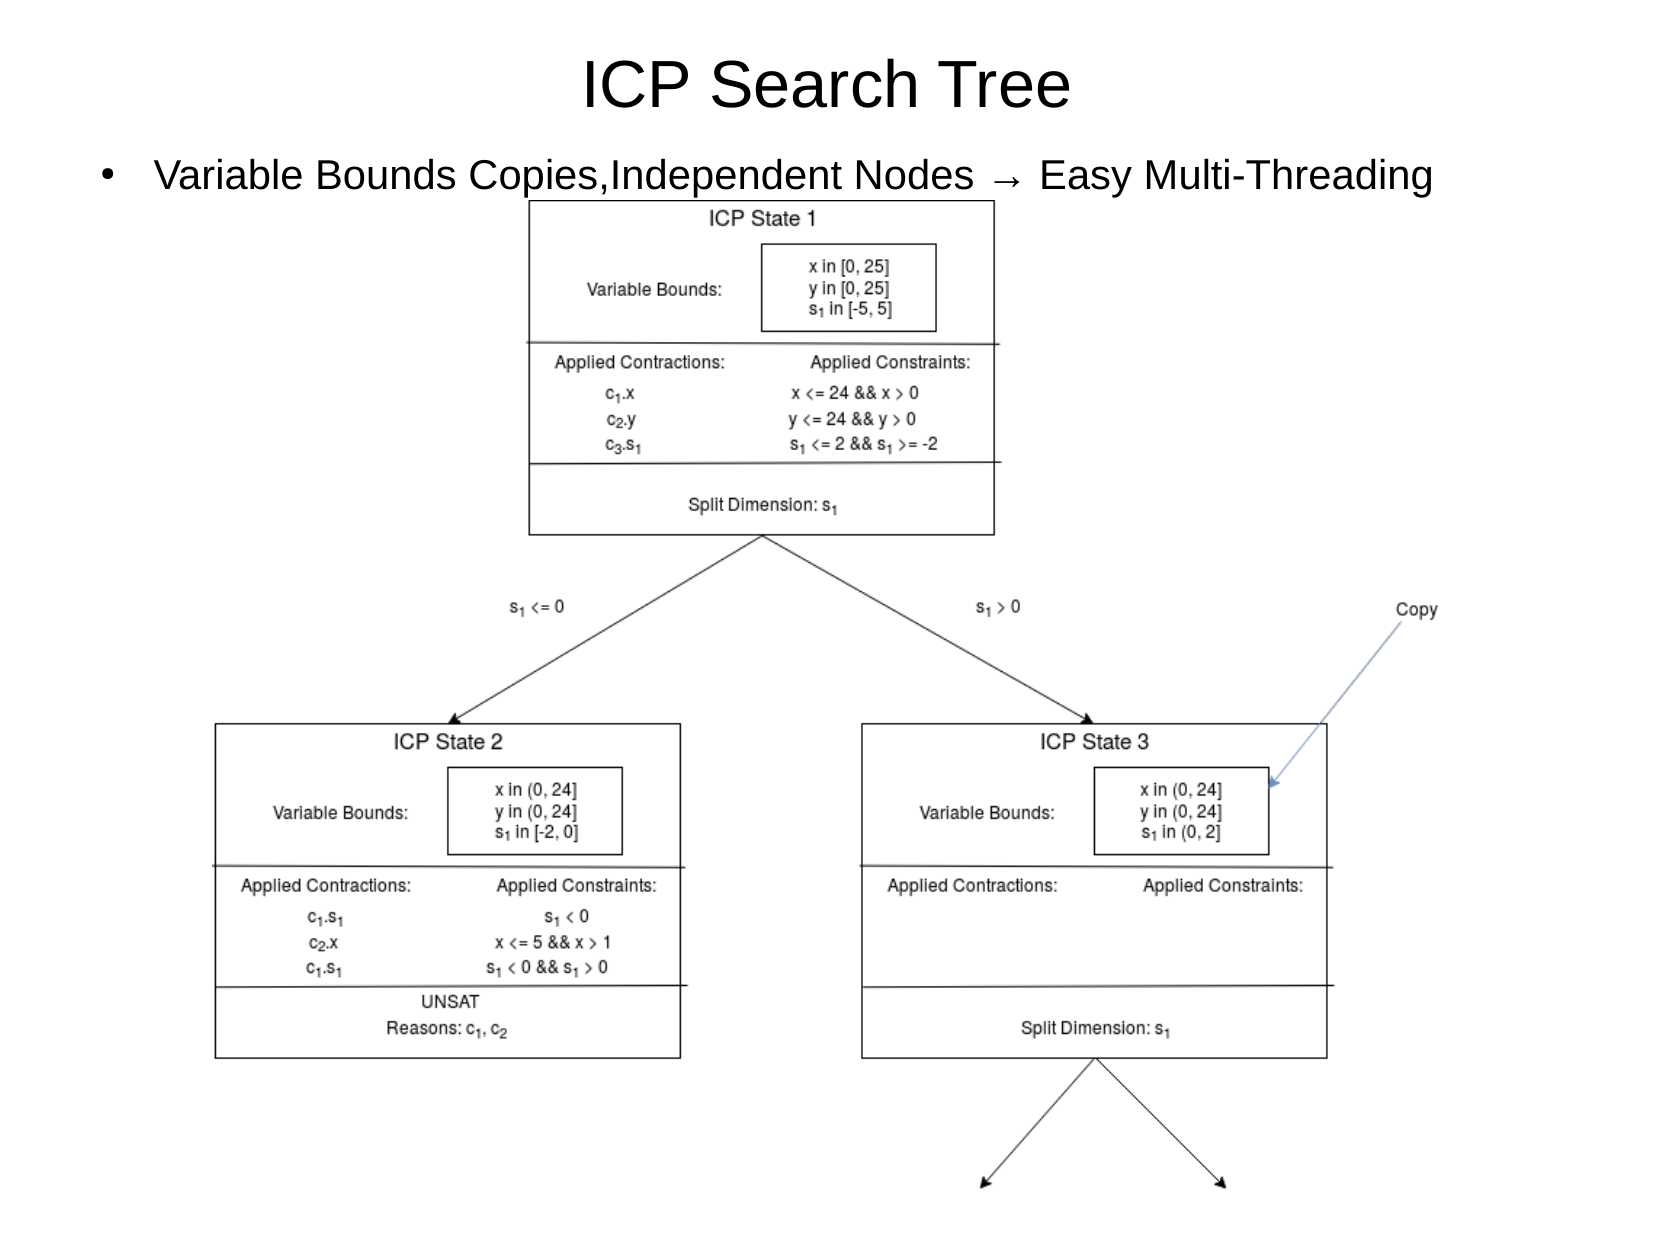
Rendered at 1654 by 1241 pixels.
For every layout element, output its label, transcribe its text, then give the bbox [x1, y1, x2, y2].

picture [212, 200, 1447, 1203]
list ICP Search Tree Variable Bounds Copies,Independent Nodes → Easy Multi-Threading [82, 47, 1571, 225]
